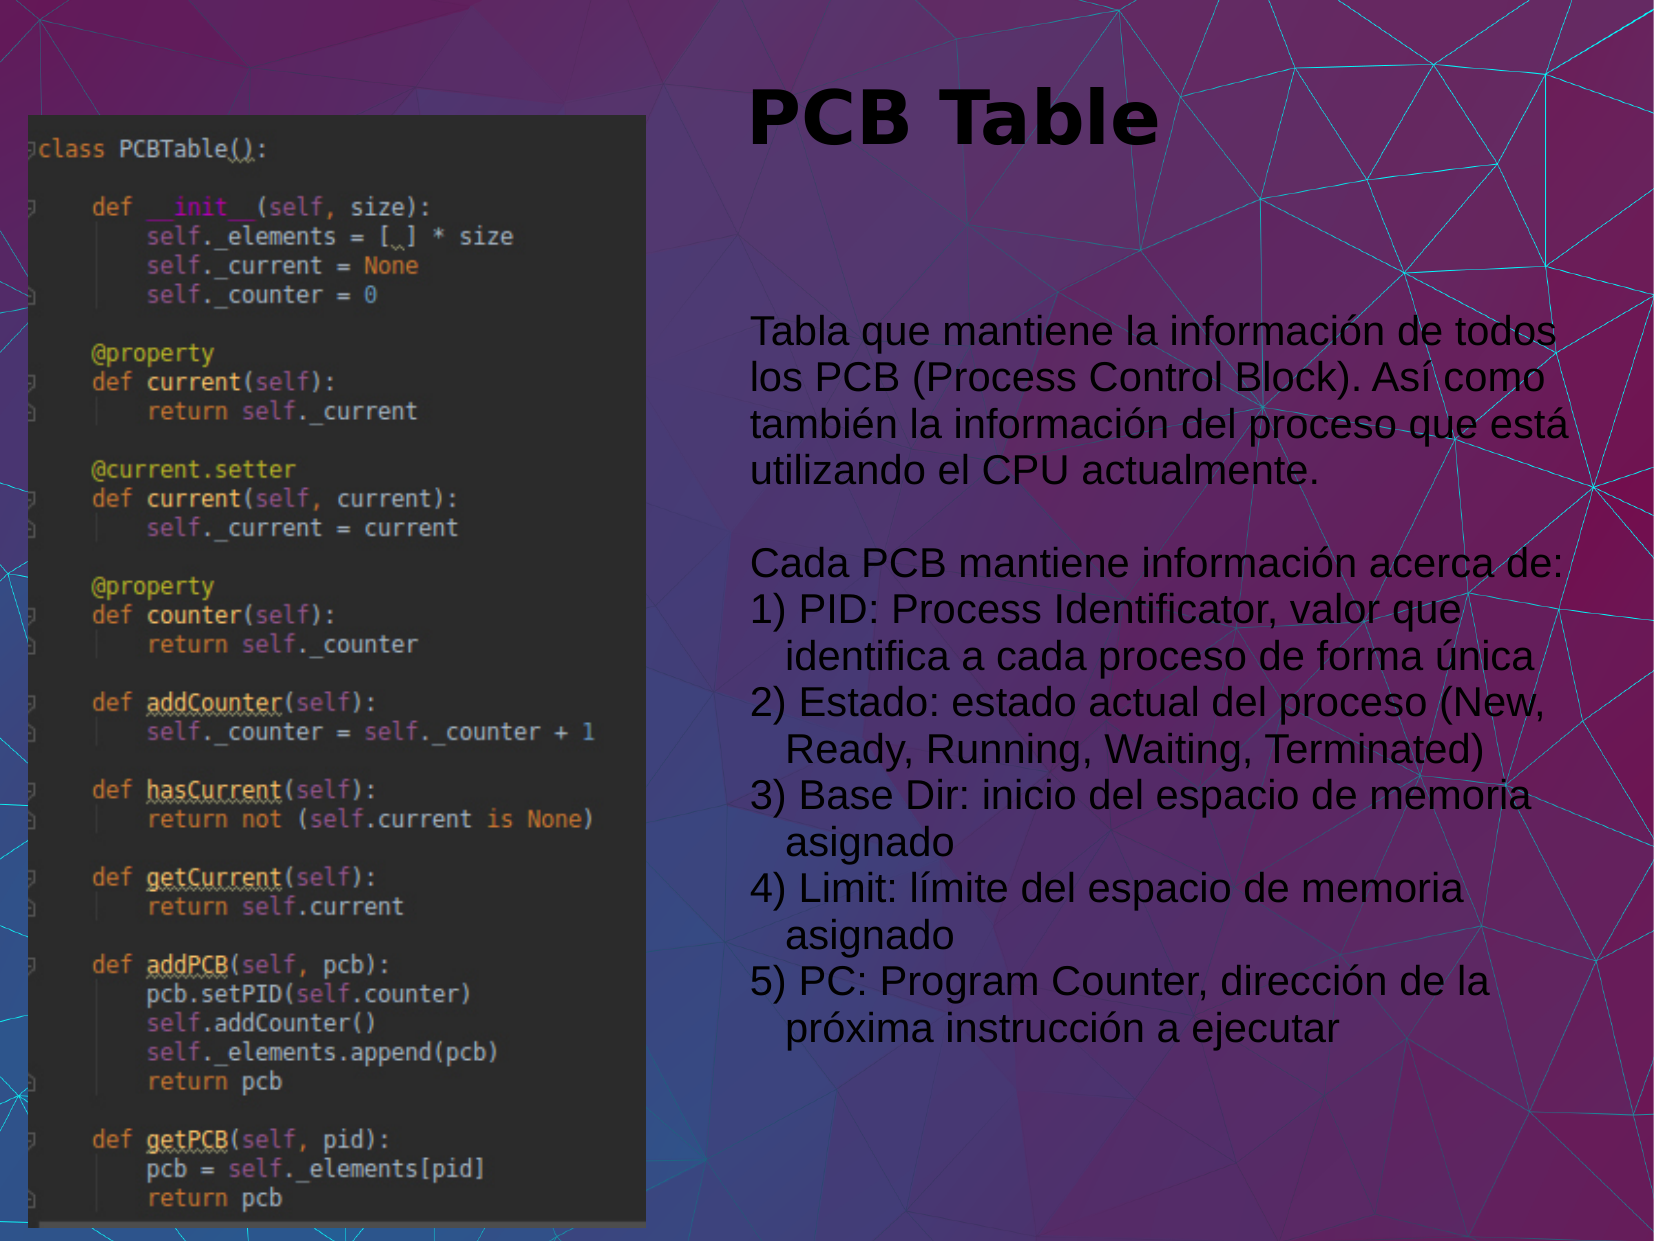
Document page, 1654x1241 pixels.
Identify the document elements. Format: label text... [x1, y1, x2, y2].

title PCB Table [315, 15, 1594, 223]
picture [0, 0, 1654, 1241]
text_box Tabla que mantiene la información de todos los PCB (Process Control Block). Así como también la información del proceso que está utilizando el CPU actualmente. Cada PCB mantiene información acerca de: PID: Process Identificator, valor que identifica a cada proceso de forma única Estado: estado actual del proceso (New, Ready, Running, Waiting, Terminated) Base Dir: inicio del espacio de memoria asignado Limit: límite del espacio de memoria asignado PC: Program Counter, dirección de la próxima instrucción a ejecutar [735, 300, 1594, 1156]
